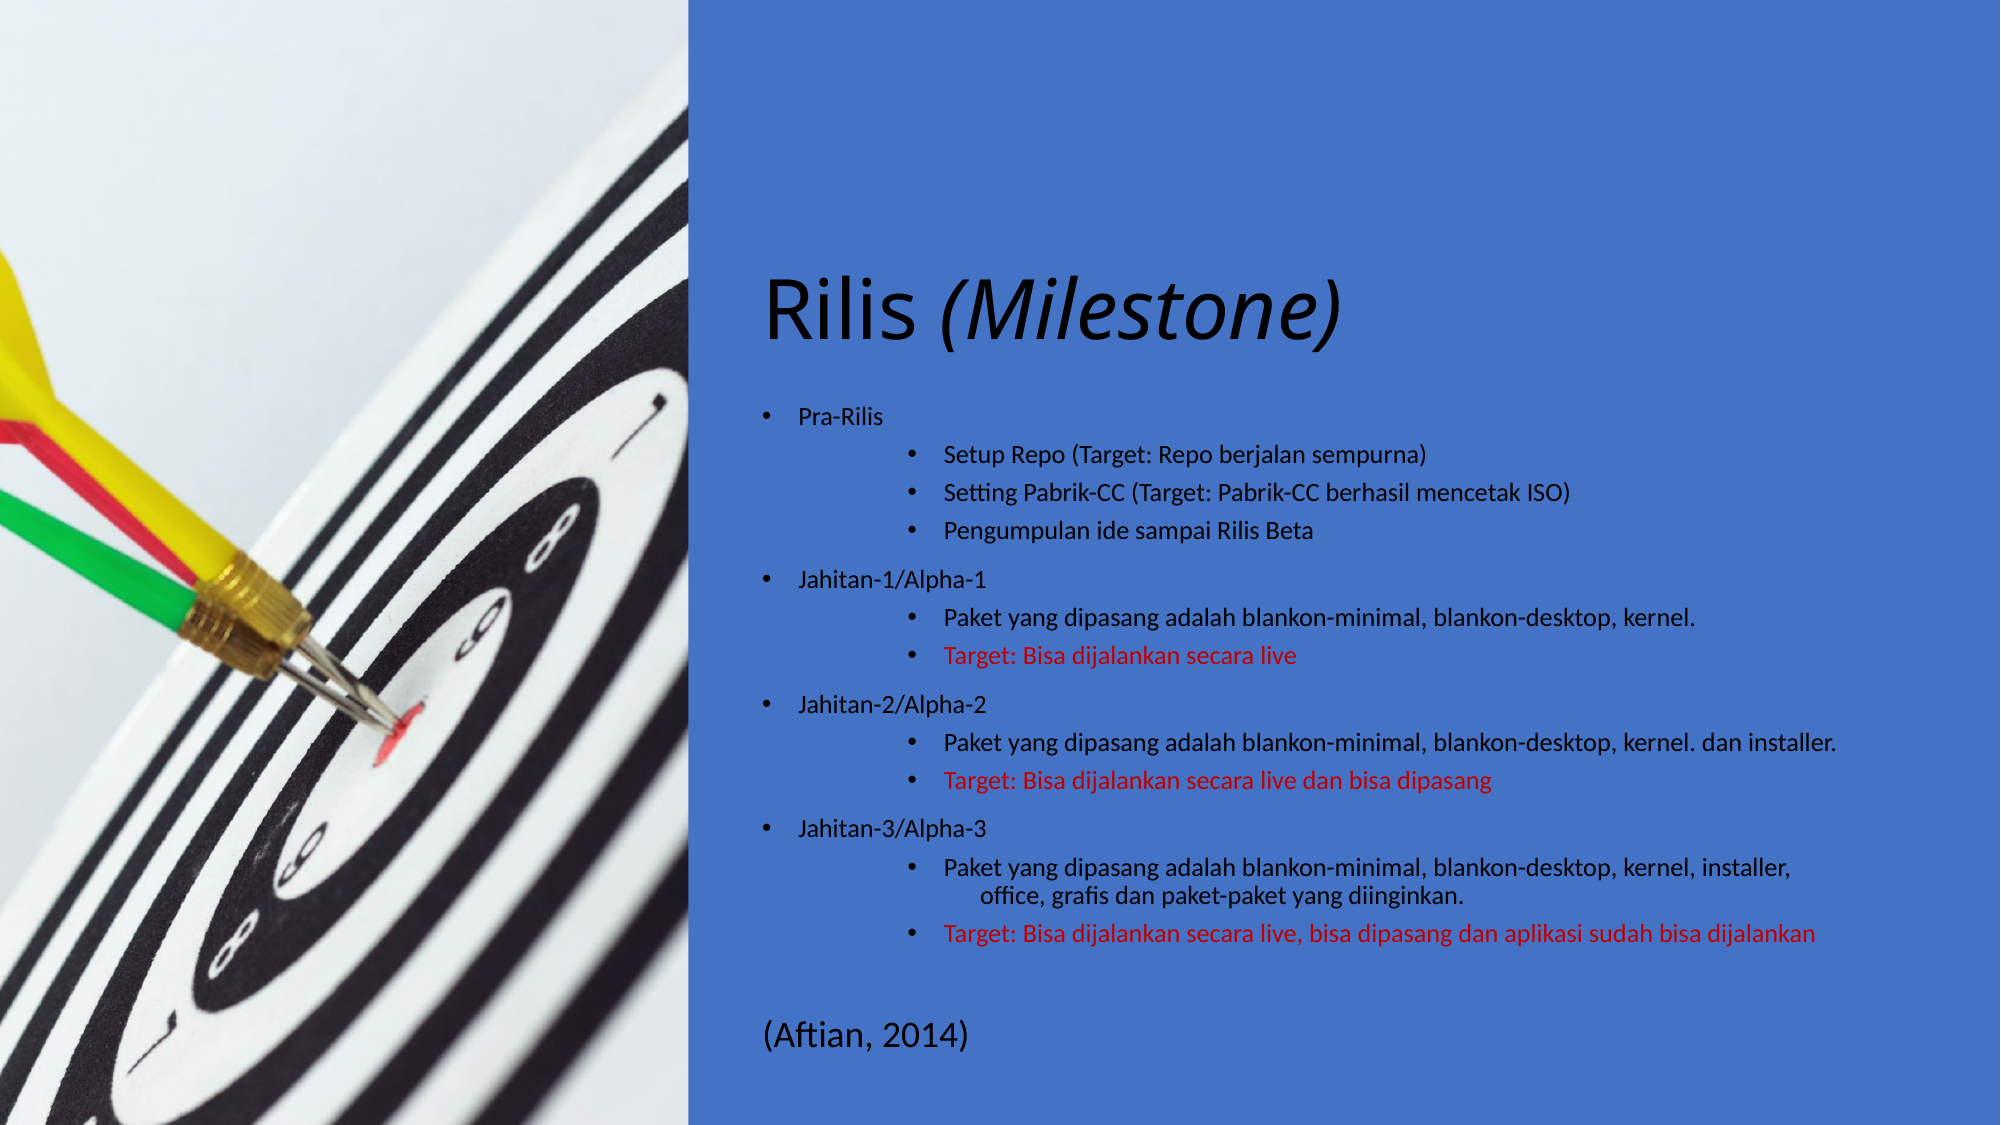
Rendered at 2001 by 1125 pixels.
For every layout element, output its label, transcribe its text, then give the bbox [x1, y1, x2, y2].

list Pra-Rilis Setup Repo (Target: Repo berjalan sempurna) Setting Pabrik-CC (Target: Pabrik-CC berhasil mencetak ISO) Pengumpulan ide sampai Rilis Beta Jahitan-1/Alpha-1 Paket yang dipasang adalah blankon-minimal, blankon-desktop, kernel. Target: Bisa dijalankan secara live Jahitan-2/Alpha-2 Paket yang dipasang adalah blankon-minimal, blankon-desktop, kernel. dan installer. Target: Bisa dijalankan secara live dan bisa dipasang Jahitan-3/Alpha-3 Paket yang dipasang adalah blankon-minimal, blankon-desktop, kernel, installer, office, grafis dan paket-paket yang diinginkan. Target: Bisa dijalankan secara live, bisa dipasang dan aplikasi sudah bisa dijalankan [746, 395, 1863, 1004]
text_box [689, 0, 2000, 1125]
picture [0, 0, 689, 1125]
title Rilis (Milestone) [746, 90, 1863, 365]
text_box (Aftian, 2014) [747, 1002, 1198, 1064]
